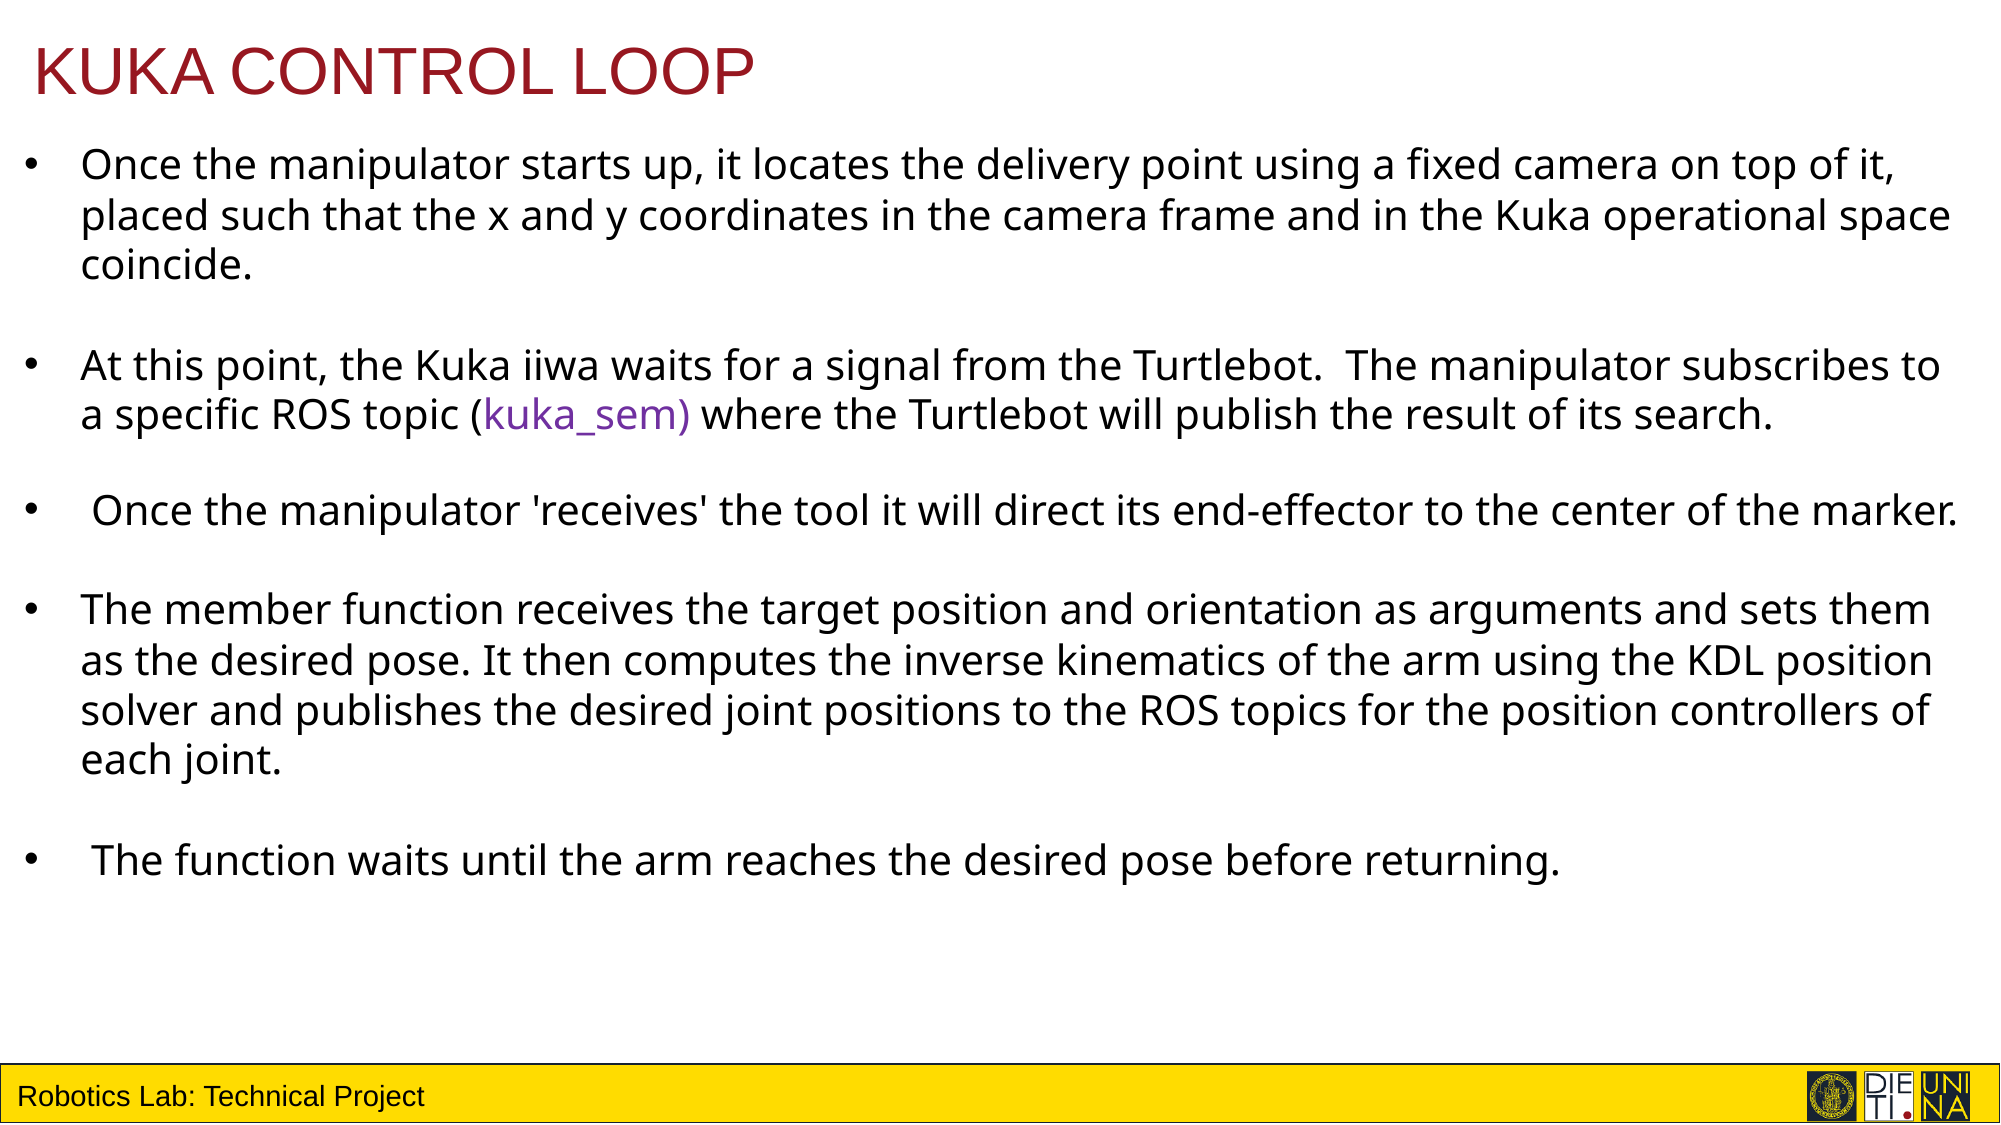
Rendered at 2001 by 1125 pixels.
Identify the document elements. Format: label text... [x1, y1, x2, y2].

text_box KUKA CONTROL LOOP [18, 20, 1780, 115]
text_box Once the manipulator starts up, it locates the delivery point using a fixed camera on top of it, placed such that the x and y coordinates in the camera frame and in the Kuka operational space coincide. At this point, the Kuka iiwa waits for a signal from the Turtlebot. The manipulator subscribes to a specific ROS topic (kuka_sem) where the Turtlebot will publish the result of its search. Once the manipulator 'receives' the tool it will direct its end-effector to the center of the marker. The member function receives the target position and orientation as arguments and sets them as the desired pose. It then computes the inverse kinematics of the arm using the KDL position solver and publishes the desired joint positions to the ROS topics for the position controllers of each joint. The function waits until the arm reaches the desired pose before returning. [9, 130, 1990, 1041]
text_box [0, 1063, 2000, 1123]
text_box Robotics Lab: Technical Project [2, 1069, 1376, 1125]
picture [1807, 1069, 1970, 1123]
